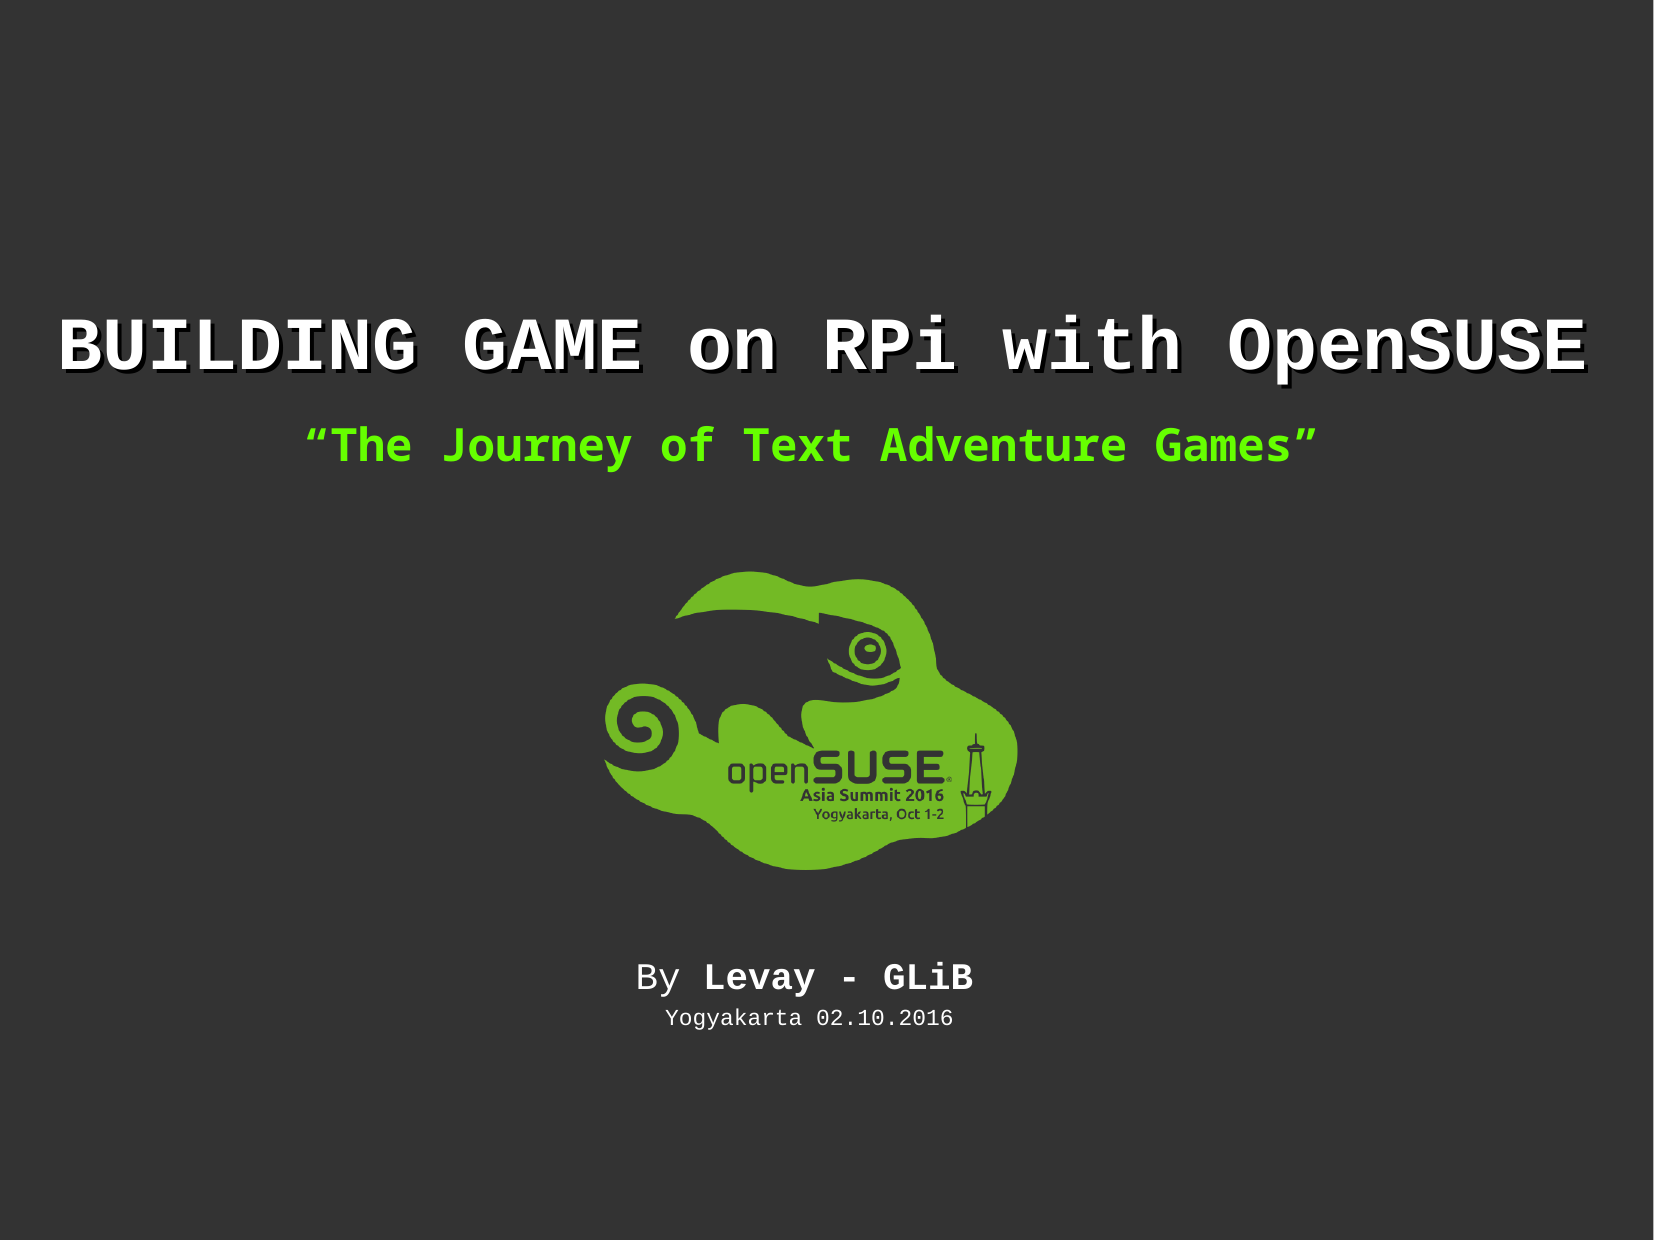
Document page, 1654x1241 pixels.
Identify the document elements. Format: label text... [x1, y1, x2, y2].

picture [585, 494, 1036, 945]
text_box Yogyakarta 02.10.2016 [650, 998, 1085, 1056]
text_box BUILDING GAME on RPi with OpenSUSE [42, 300, 1648, 401]
text_box By Levay - GLiB [620, 951, 1056, 1009]
text_box “The Journey of Text Adventure Games” [260, 404, 1336, 473]
